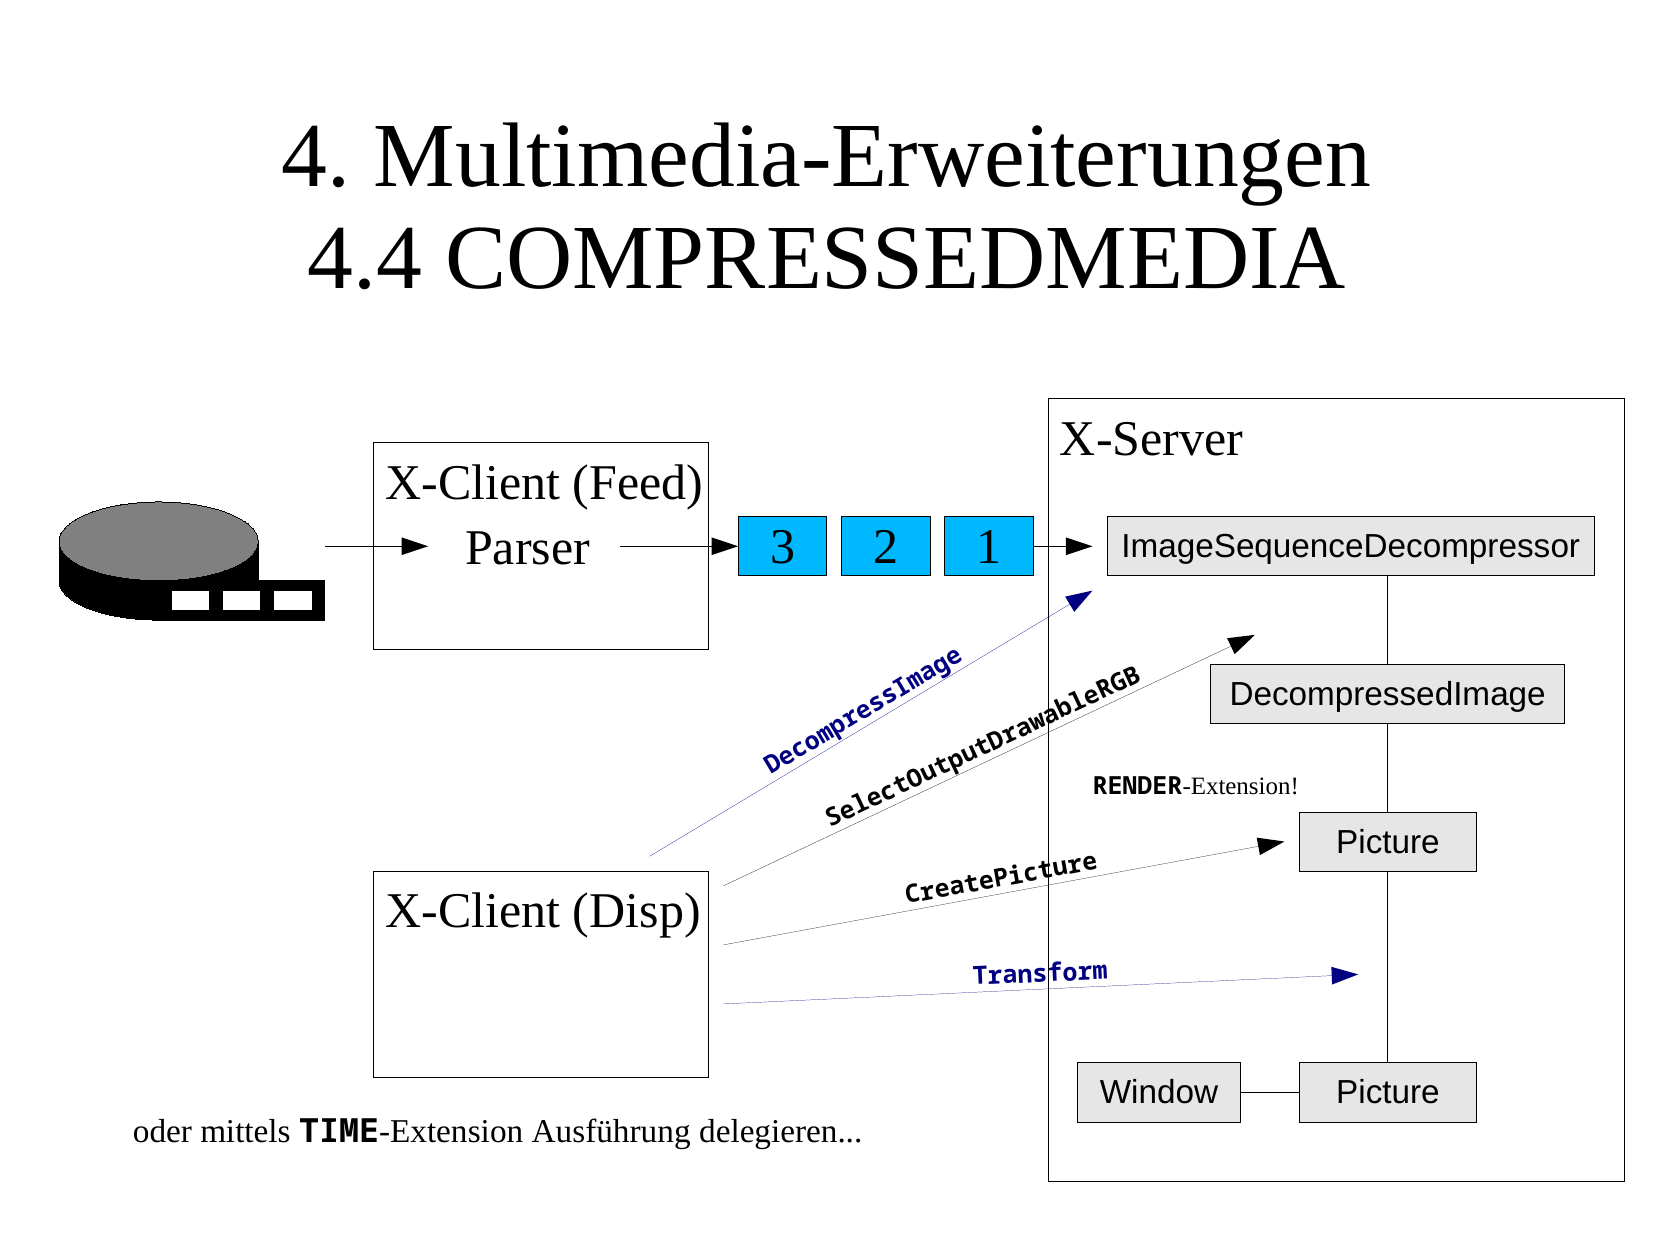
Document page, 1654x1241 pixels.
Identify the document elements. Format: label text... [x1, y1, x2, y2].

text_box DecompressedImage [1210, 664, 1565, 724]
text_box Parser [465, 520, 588, 576]
text_box 3 [738, 516, 827, 576]
text_box X-Server [1048, 398, 1625, 1182]
text_box [59, 501, 325, 621]
text_box 2 [841, 516, 931, 576]
text_box 1 [944, 516, 1034, 576]
text_box Window [1077, 1062, 1241, 1123]
text_box ImageSequenceDecompressor [1107, 516, 1595, 576]
text_box X-Client (Disp) [373, 871, 709, 1078]
text_box oder mittels TIME-Extension Ausführung delegieren... [132, 1107, 847, 1149]
text_box X-Client (Feed) [373, 442, 709, 650]
title 4. Multimedia-Erweiterungen 4.4 COMPRESSEDMEDIA [121, 102, 1534, 311]
text_box Picture [1299, 812, 1477, 872]
text_box Picture [1299, 1062, 1477, 1123]
text_box RENDER-Extension! [1092, 767, 1296, 799]
